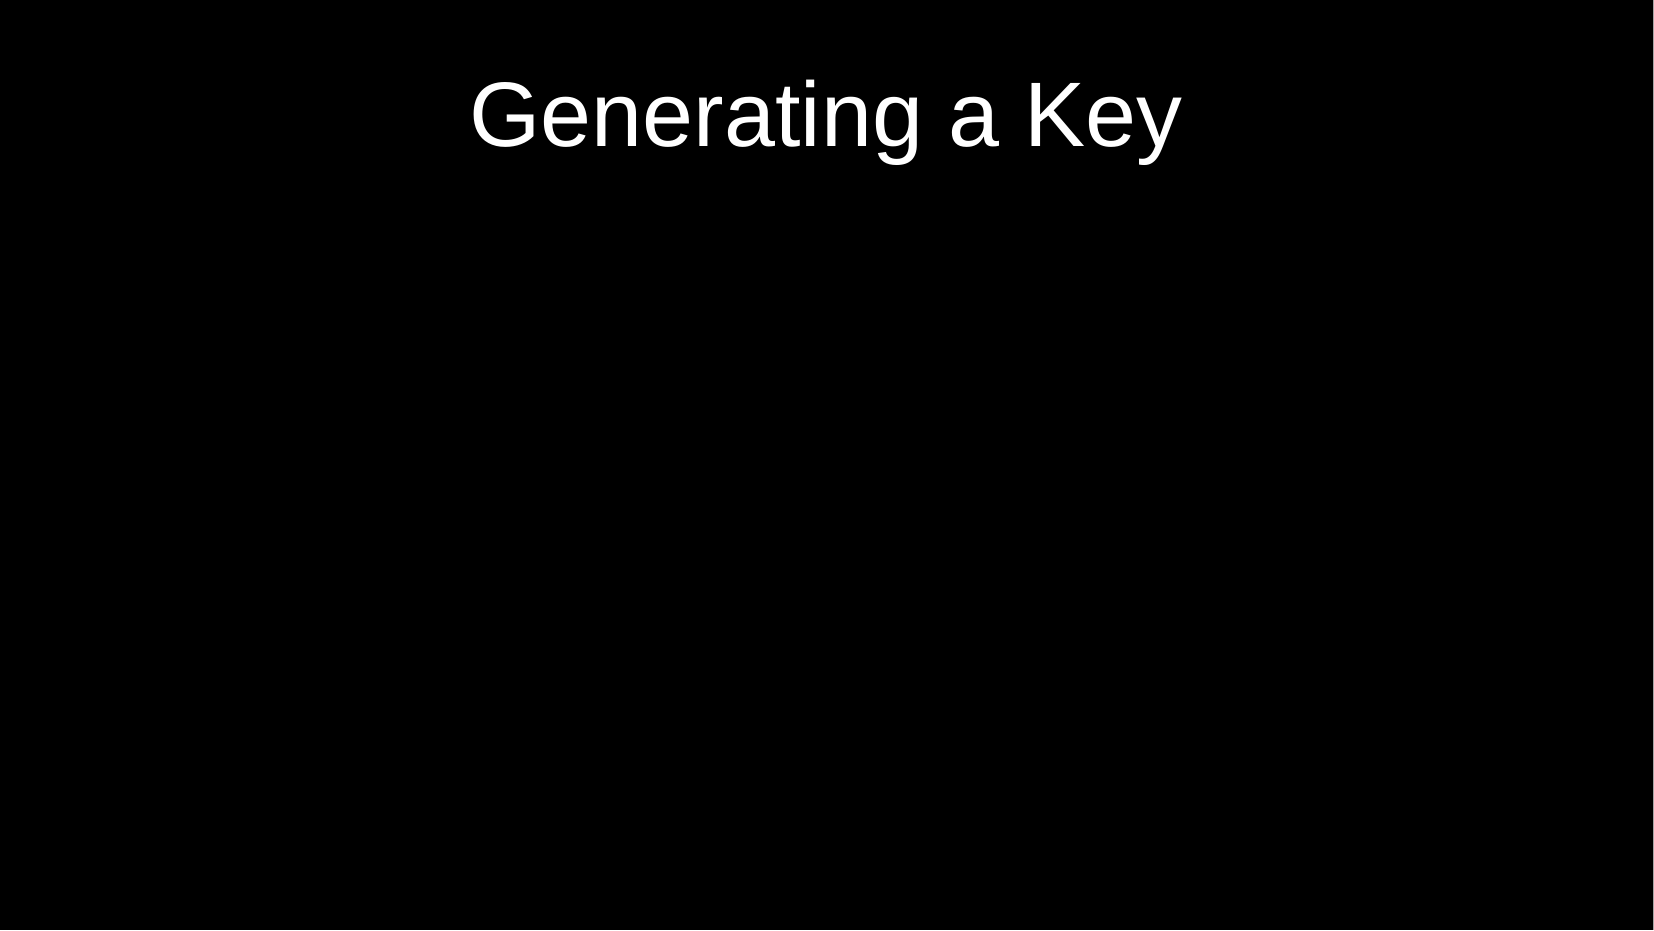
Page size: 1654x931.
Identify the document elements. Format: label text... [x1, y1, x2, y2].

title Generating a Key [82, 37, 1571, 193]
